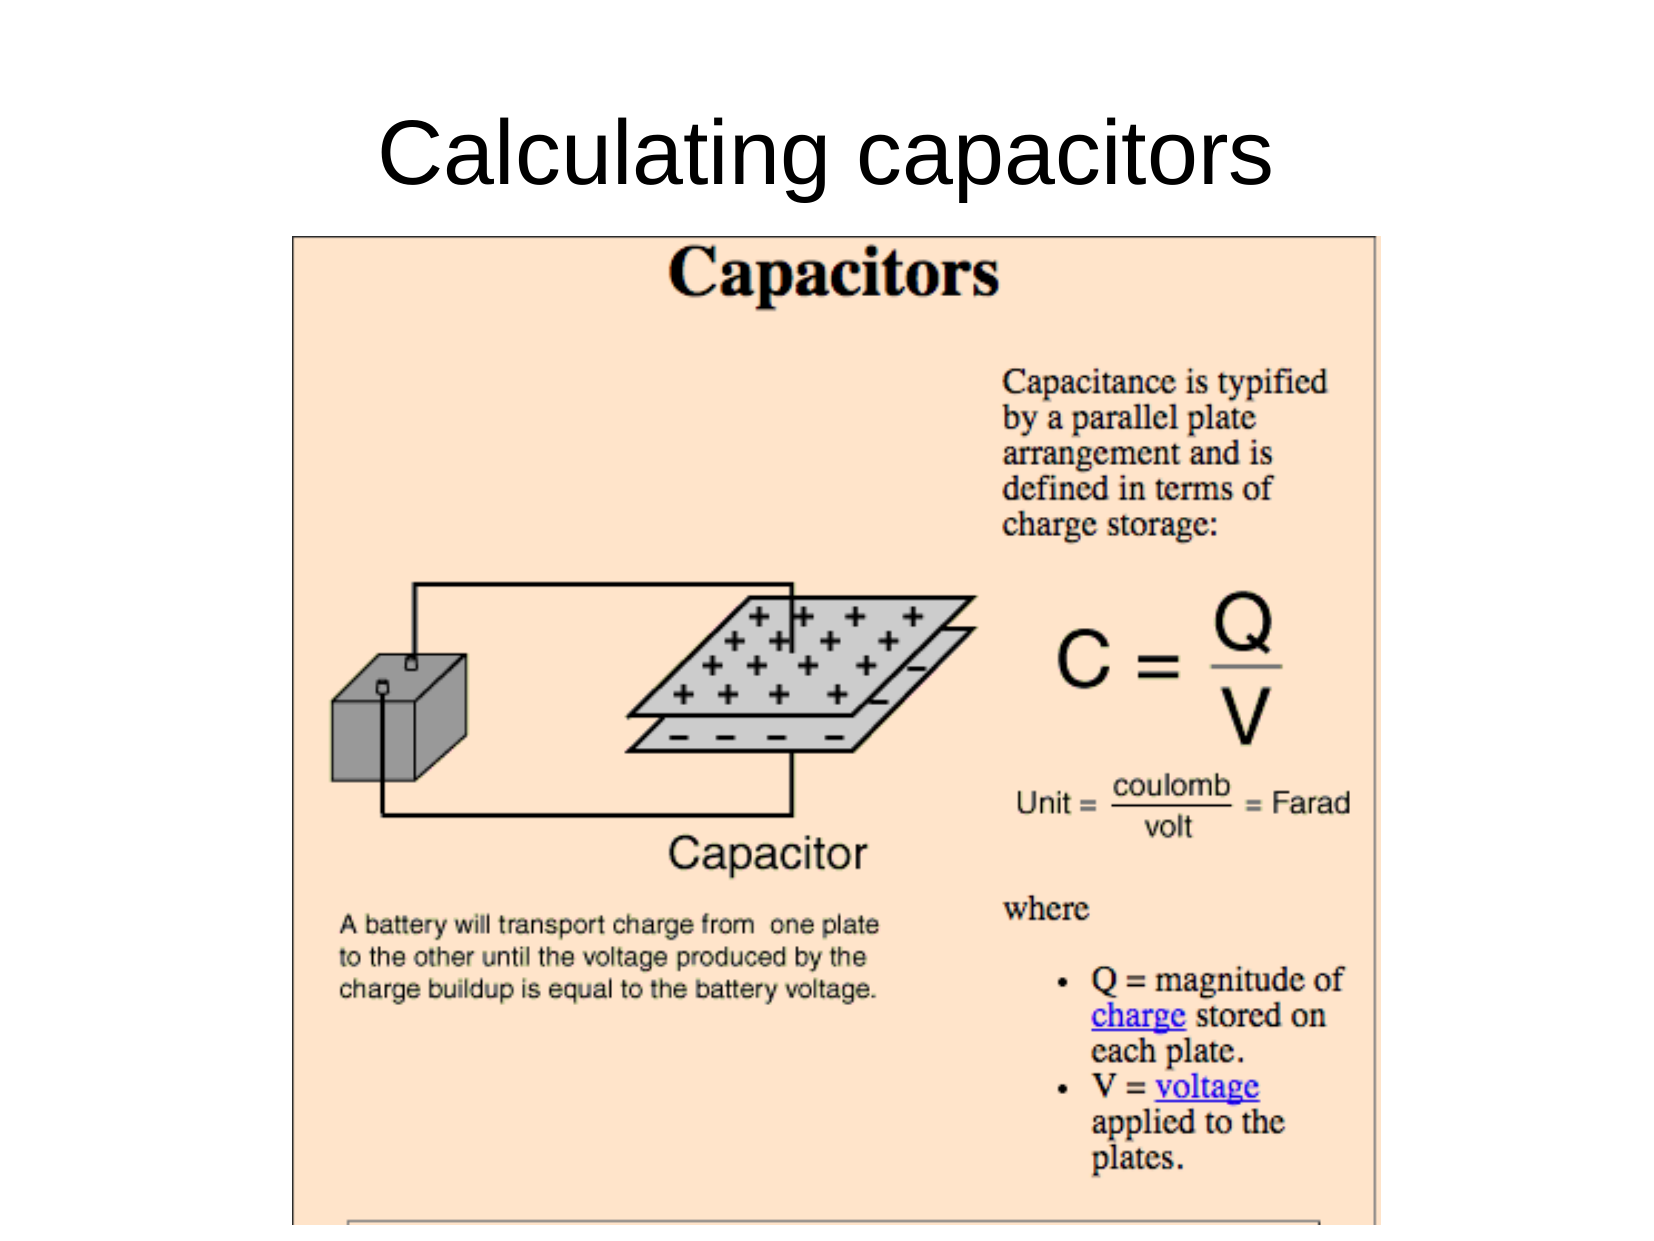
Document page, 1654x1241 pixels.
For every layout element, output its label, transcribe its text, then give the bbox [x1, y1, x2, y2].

picture [292, 236, 1381, 1225]
title Calculating capacitors [82, 49, 1571, 257]
